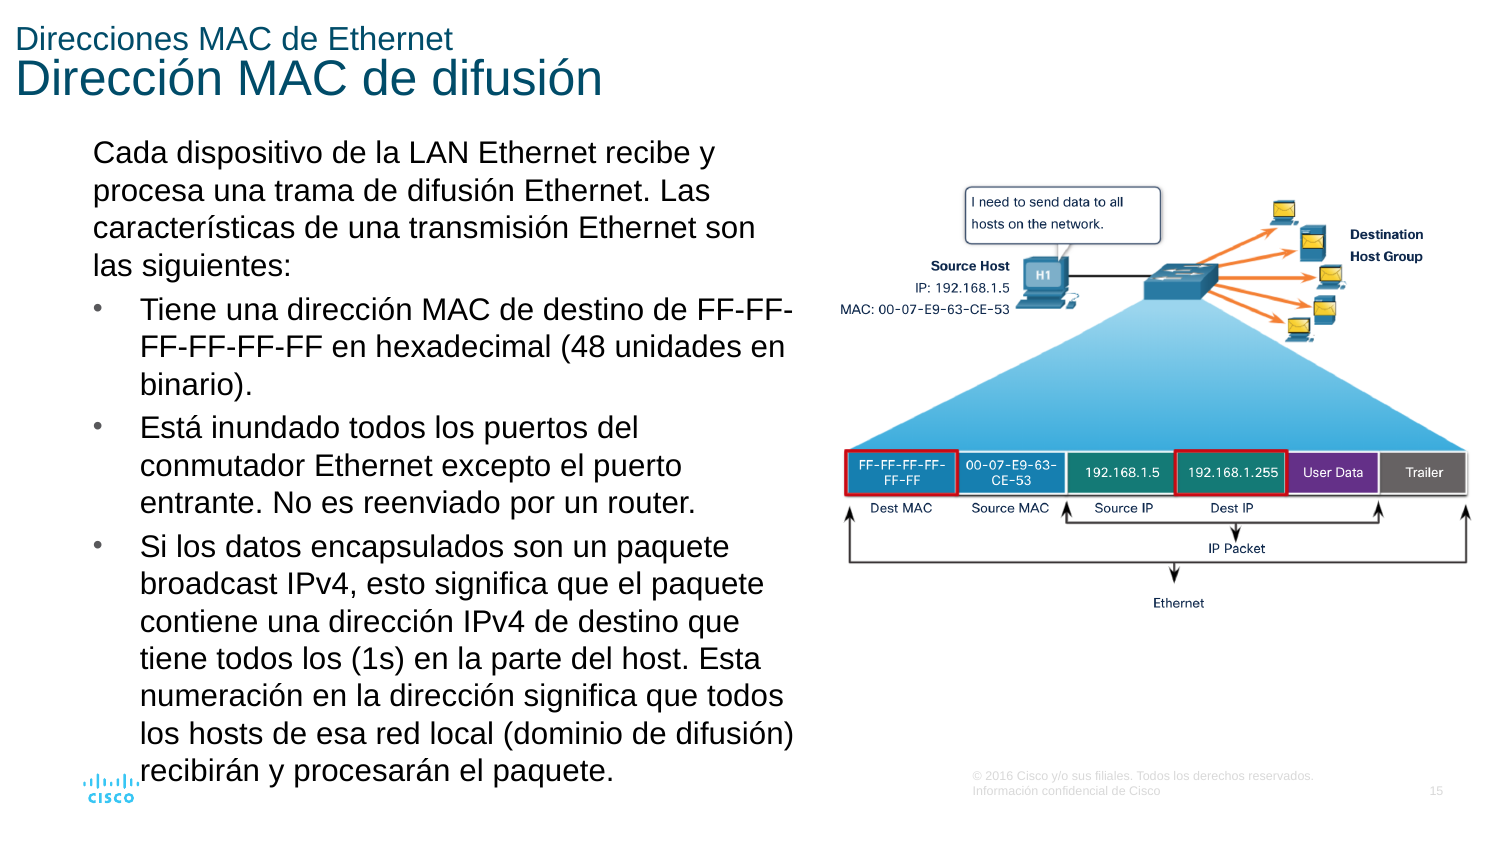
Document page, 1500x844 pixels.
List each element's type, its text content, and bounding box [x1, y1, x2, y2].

picture [814, 182, 1473, 611]
list Cada dispositivo de la LAN Ethernet recibe y procesa una trama de difusión Ethernet. Las características de una transmisión Ethernet son las siguientes: Tiene una dirección MAC de destino de FF-FF-FF-FF-FF-FF en hexadecimal (48 unidades en binario). Está inundado todos los puertos del conmutador Ethernet excepto el puerto entrante. No es reenviado por un router. Si los datos encapsulados son un paquete broadcast IPv4, esto significa que el paquete contiene una dirección IPv4 de destino que tiene todos los (1s) en la parte del host. Esta numeración en la dirección significa que todos los hosts de esa red local (dominio de difusión) recibirán y procesarán el paquete. [77, 125, 815, 726]
title Direcciones MAC de Ethernet Dirección MAC de difusión [0, 5, 1369, 126]
